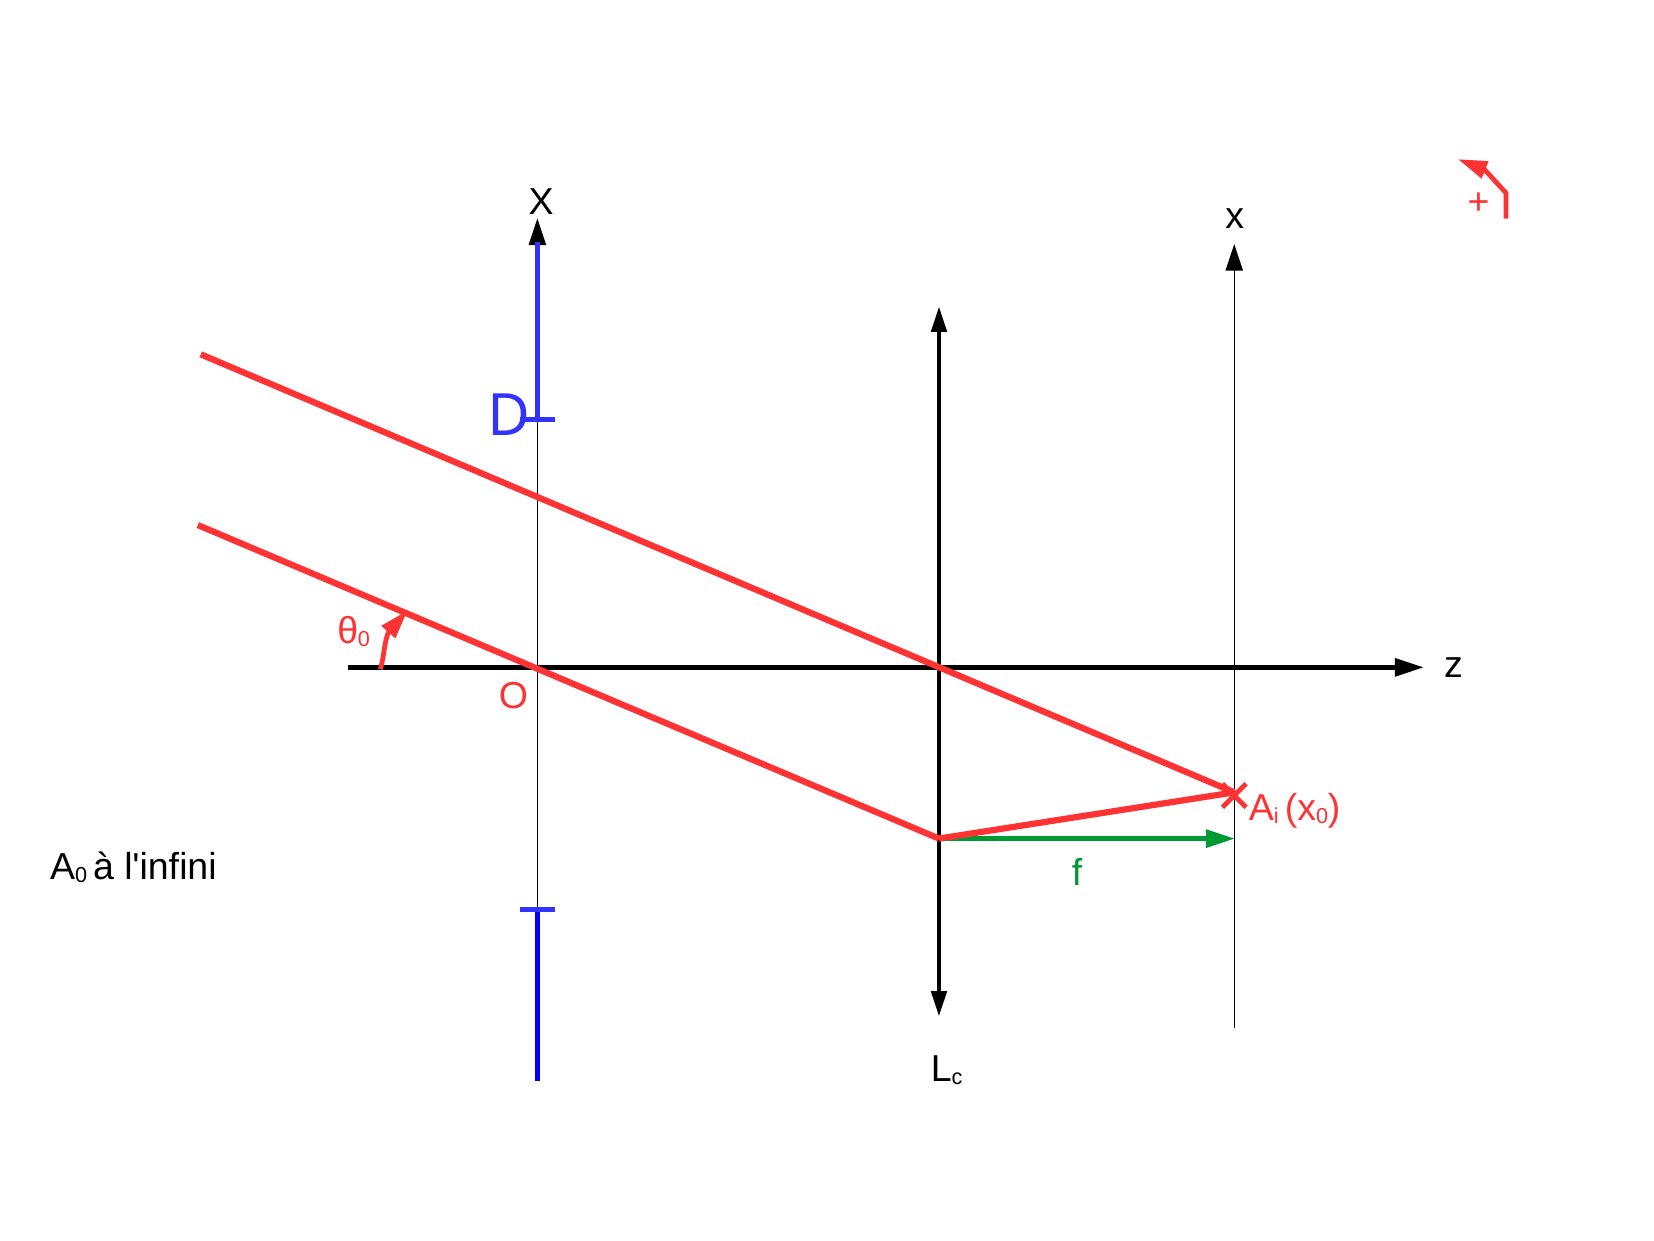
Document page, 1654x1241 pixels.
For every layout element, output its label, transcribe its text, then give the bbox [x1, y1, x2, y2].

text_box X [513, 173, 585, 231]
text_box z [1429, 635, 1489, 693]
text_box D [472, 366, 556, 446]
text_box O [484, 667, 526, 725]
text_box Ai (x0) [1234, 779, 1382, 849]
text_box Lc [916, 1040, 1011, 1110]
text_box + [1452, 173, 1501, 231]
text_box f [1057, 844, 1128, 902]
text_box A0 à l'infini [35, 838, 237, 908]
text_box θ0 [322, 602, 399, 672]
text_box x [1210, 187, 1282, 245]
